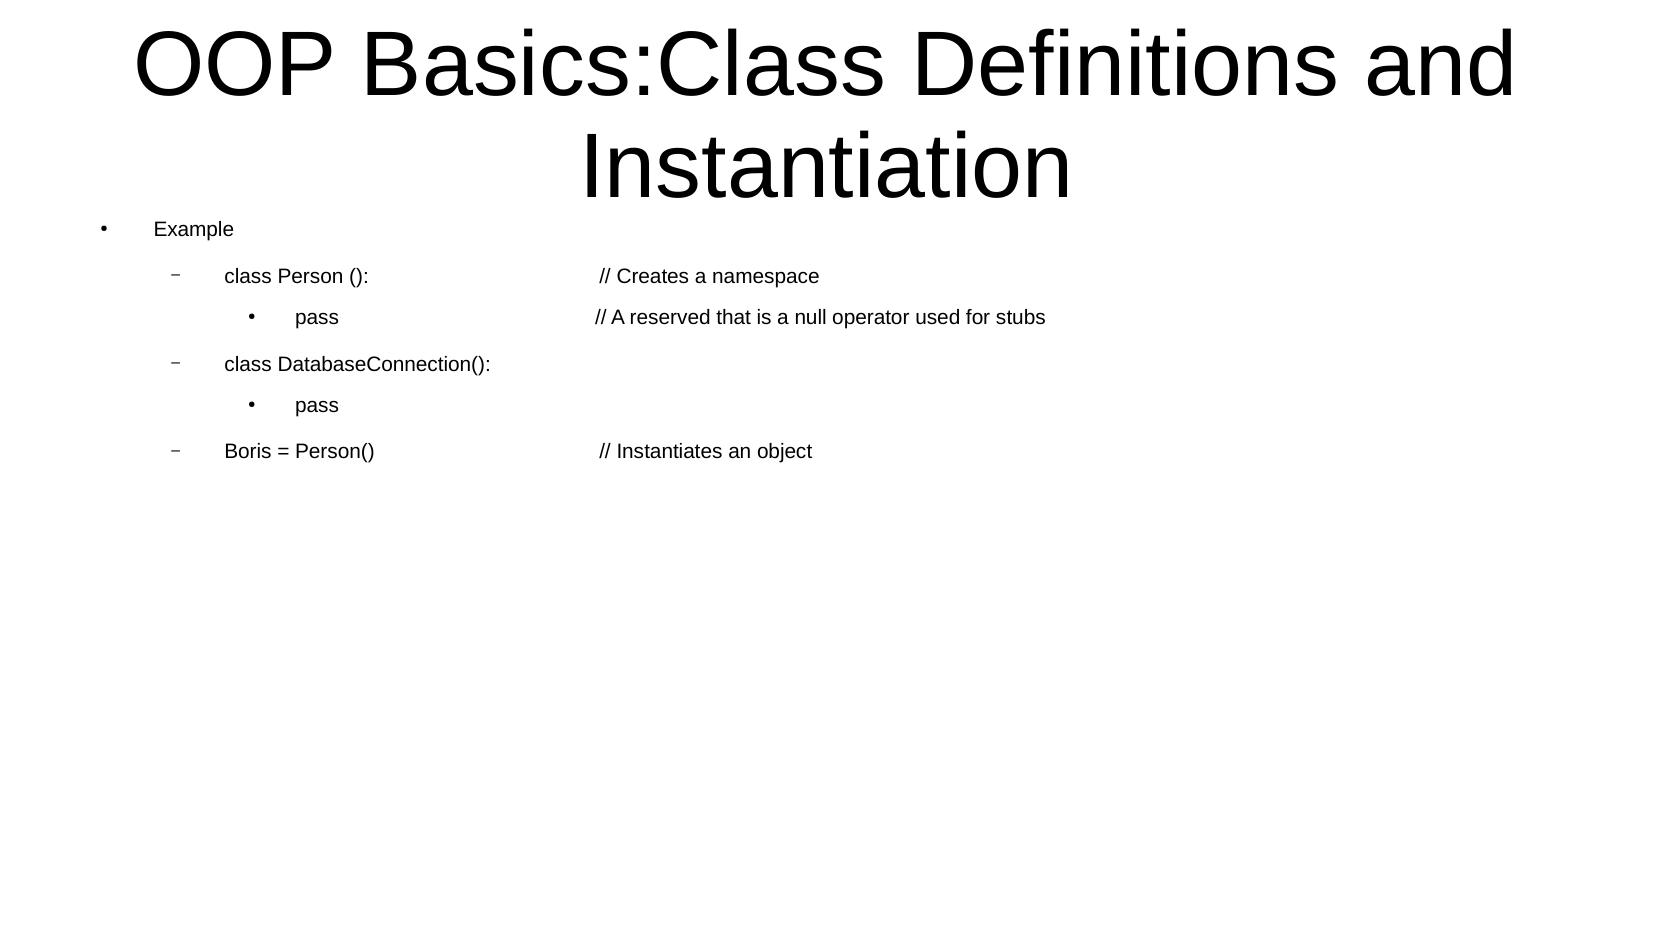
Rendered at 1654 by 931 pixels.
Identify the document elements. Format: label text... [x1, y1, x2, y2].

list Example class Person (): // Creates a namespace pass // A reserved that is a null operator used for stubs class DatabaseConnection(): pass Boris = Person() // Instantiates an object [82, 217, 1621, 901]
title OOP Basics:Class Definitions and Instantiation [82, 12, 1571, 217]
